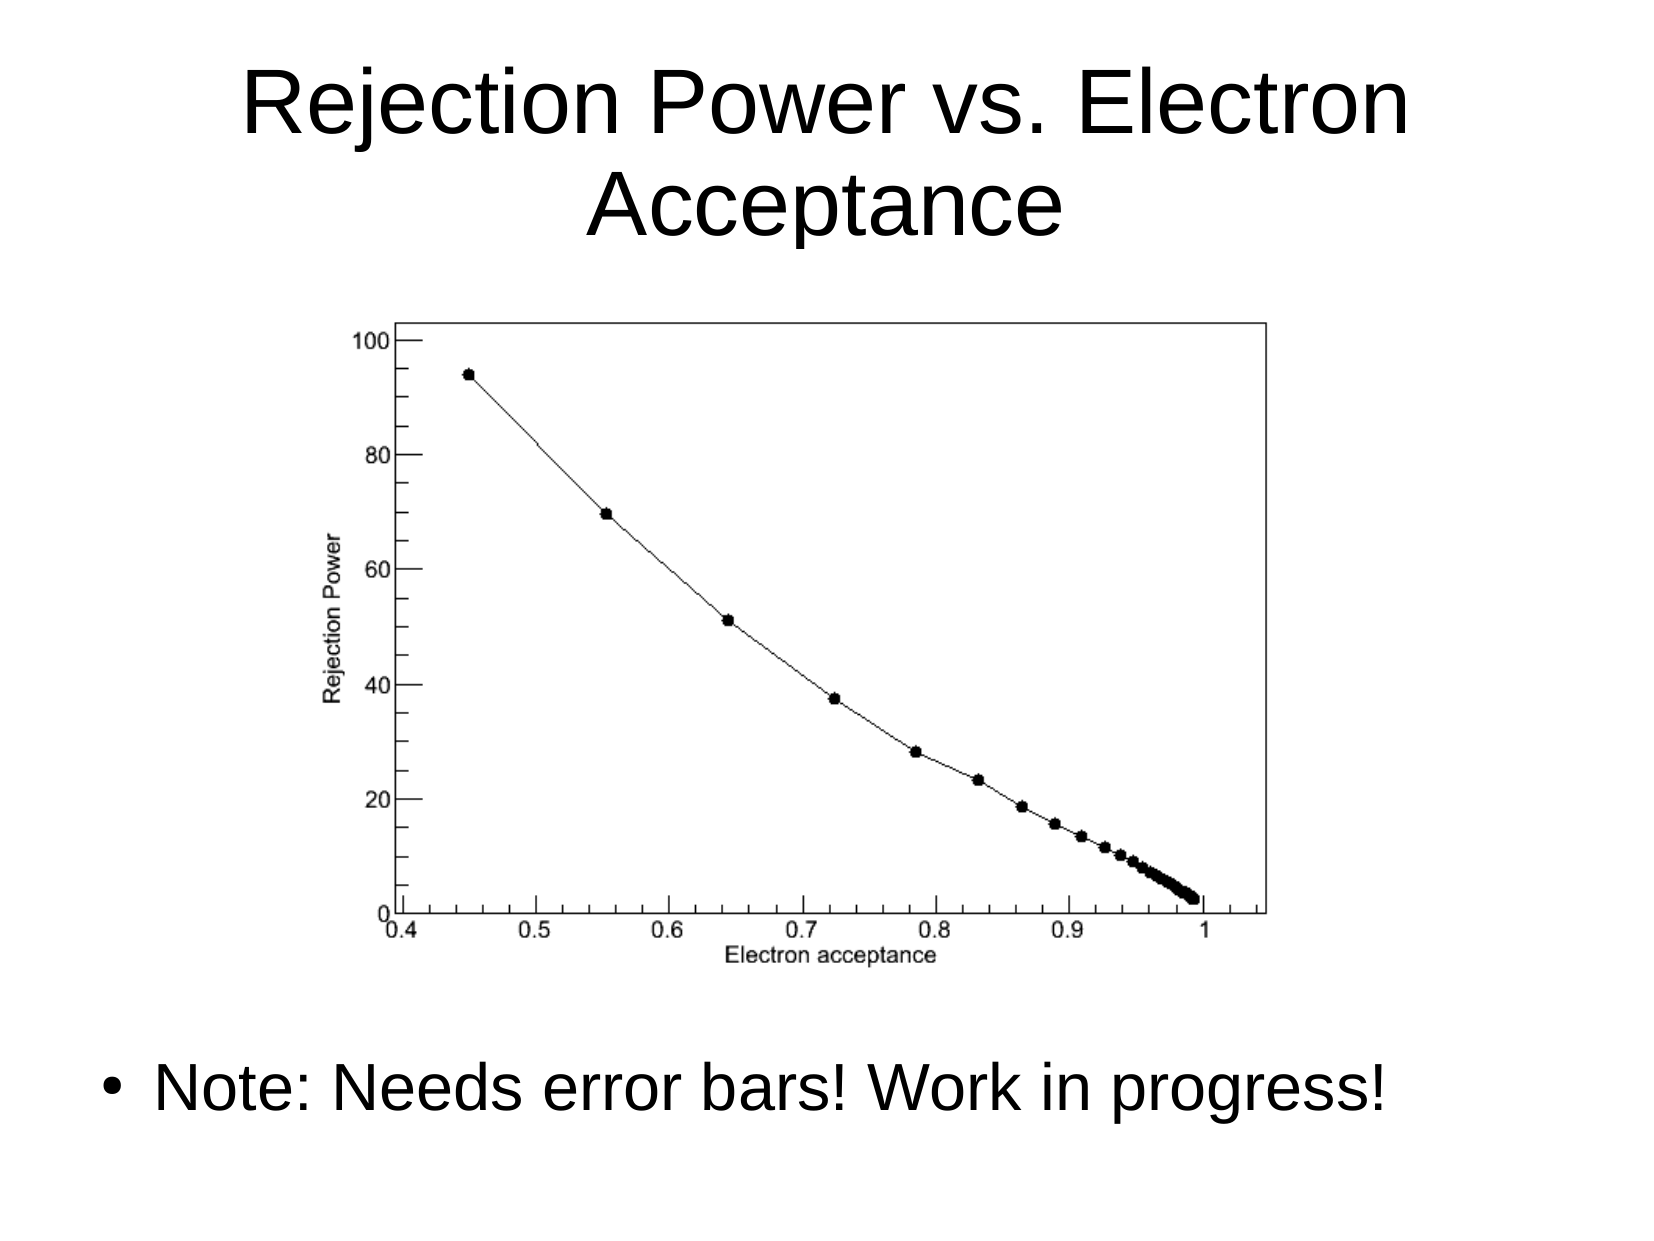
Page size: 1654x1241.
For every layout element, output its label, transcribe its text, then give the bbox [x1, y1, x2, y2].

picture [287, 249, 1375, 988]
title Rejection Power vs. Electron Acceptance [82, 49, 1571, 257]
list Note: Needs error bars! Work in progress! [82, 1050, 1538, 1215]
